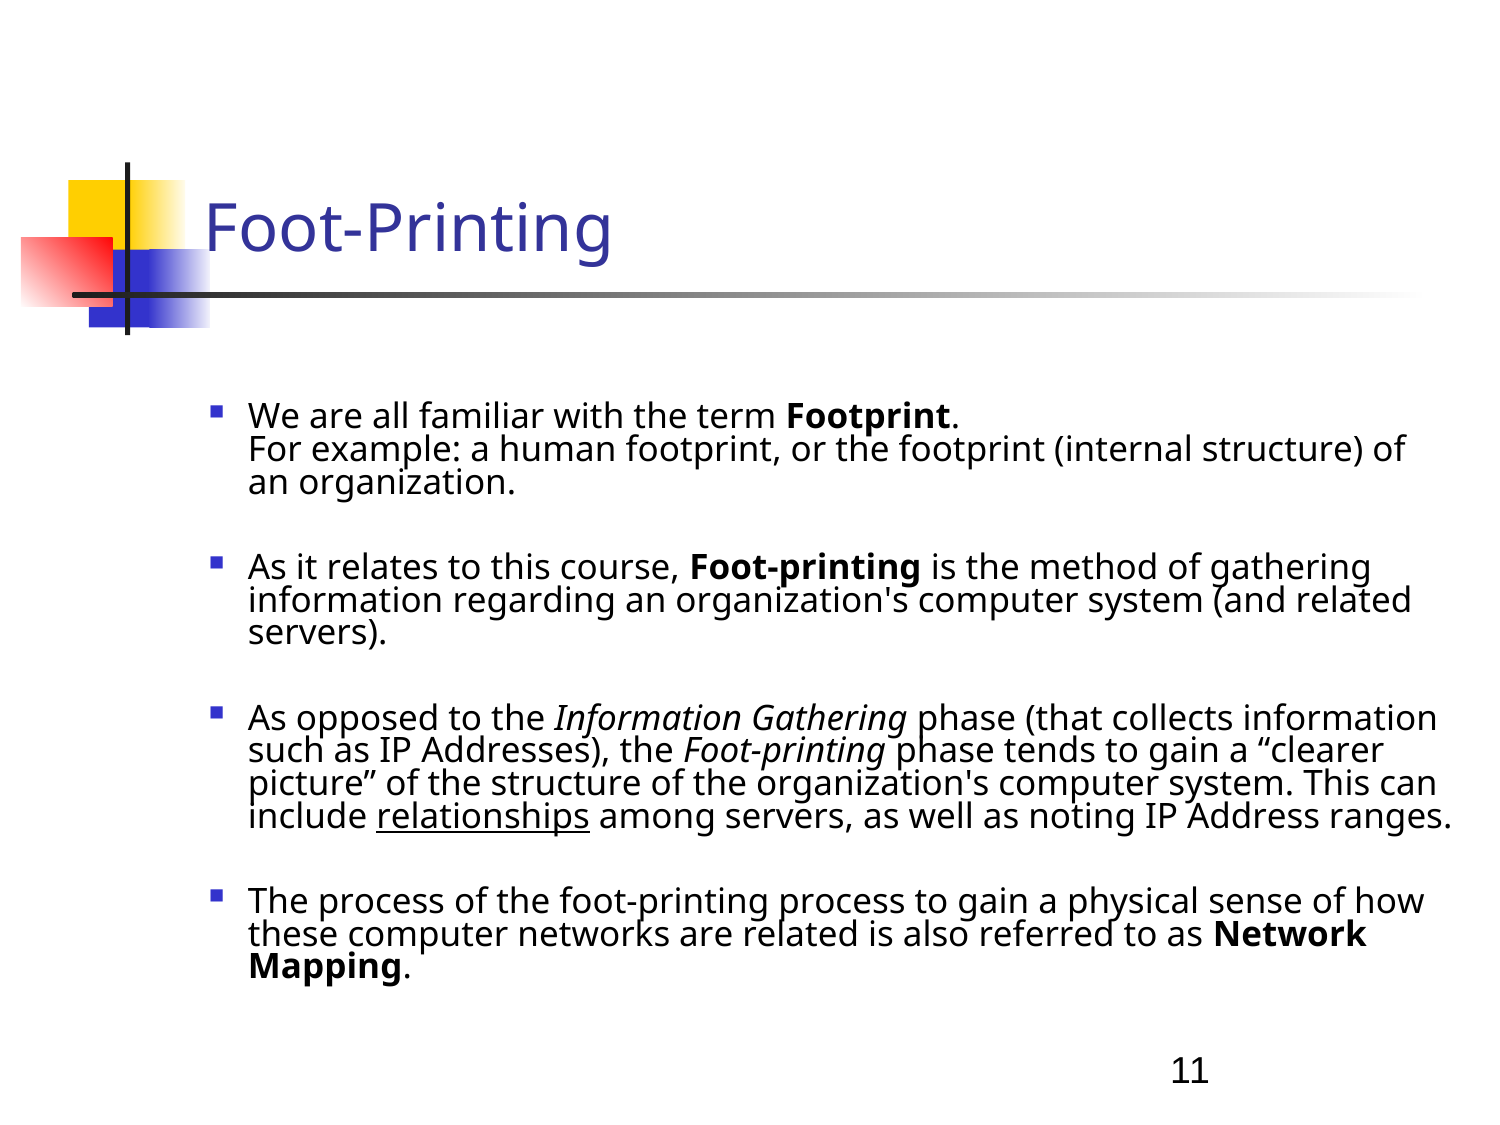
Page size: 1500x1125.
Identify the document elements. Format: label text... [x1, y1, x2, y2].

title Foot-Printing [188, 35, 1468, 276]
list We are all familiar with the term Footprint. For example: a human footprint, or the footprint (internal structure) of an organization. As it relates to this course, Foot-printing is the method of gathering information regarding an organization's computer system (and related servers). As opposed to the Information Gathering phase (that collects information such as IP Addresses), the Foot-printing phase tends to gain a “clearer picture” of the structure of the organization's computer system. This can include relationships among servers, as well as noting IP Address ranges. The process of the foot-printing process to gain a physical sense of how these computer networks are related is also referred to as Network Mapping. [193, 331, 1469, 1007]
